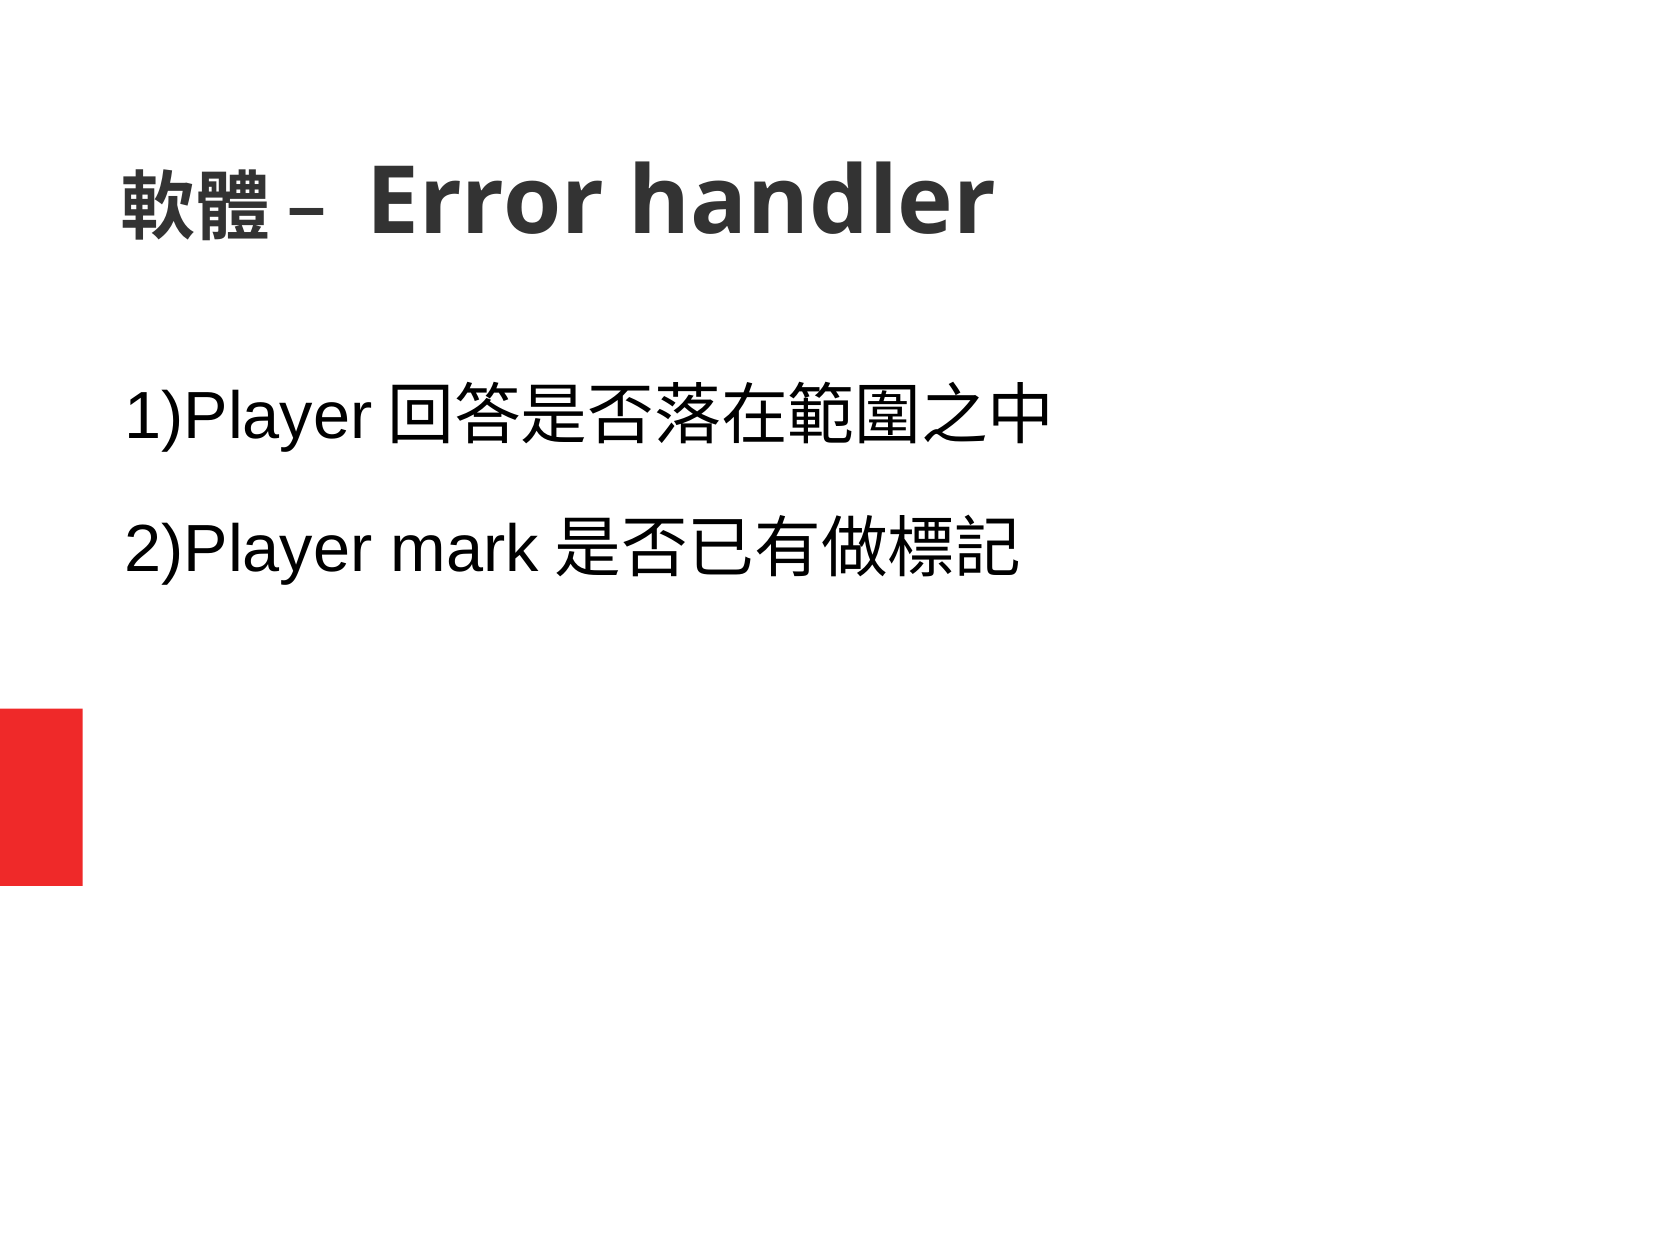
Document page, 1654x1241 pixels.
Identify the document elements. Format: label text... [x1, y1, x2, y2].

title 軟體 – Error handler [120, 78, 1526, 316]
subtitle Player回答是否落在範圍之中 Player mark是否已有做標記 [124, 360, 1531, 1081]
